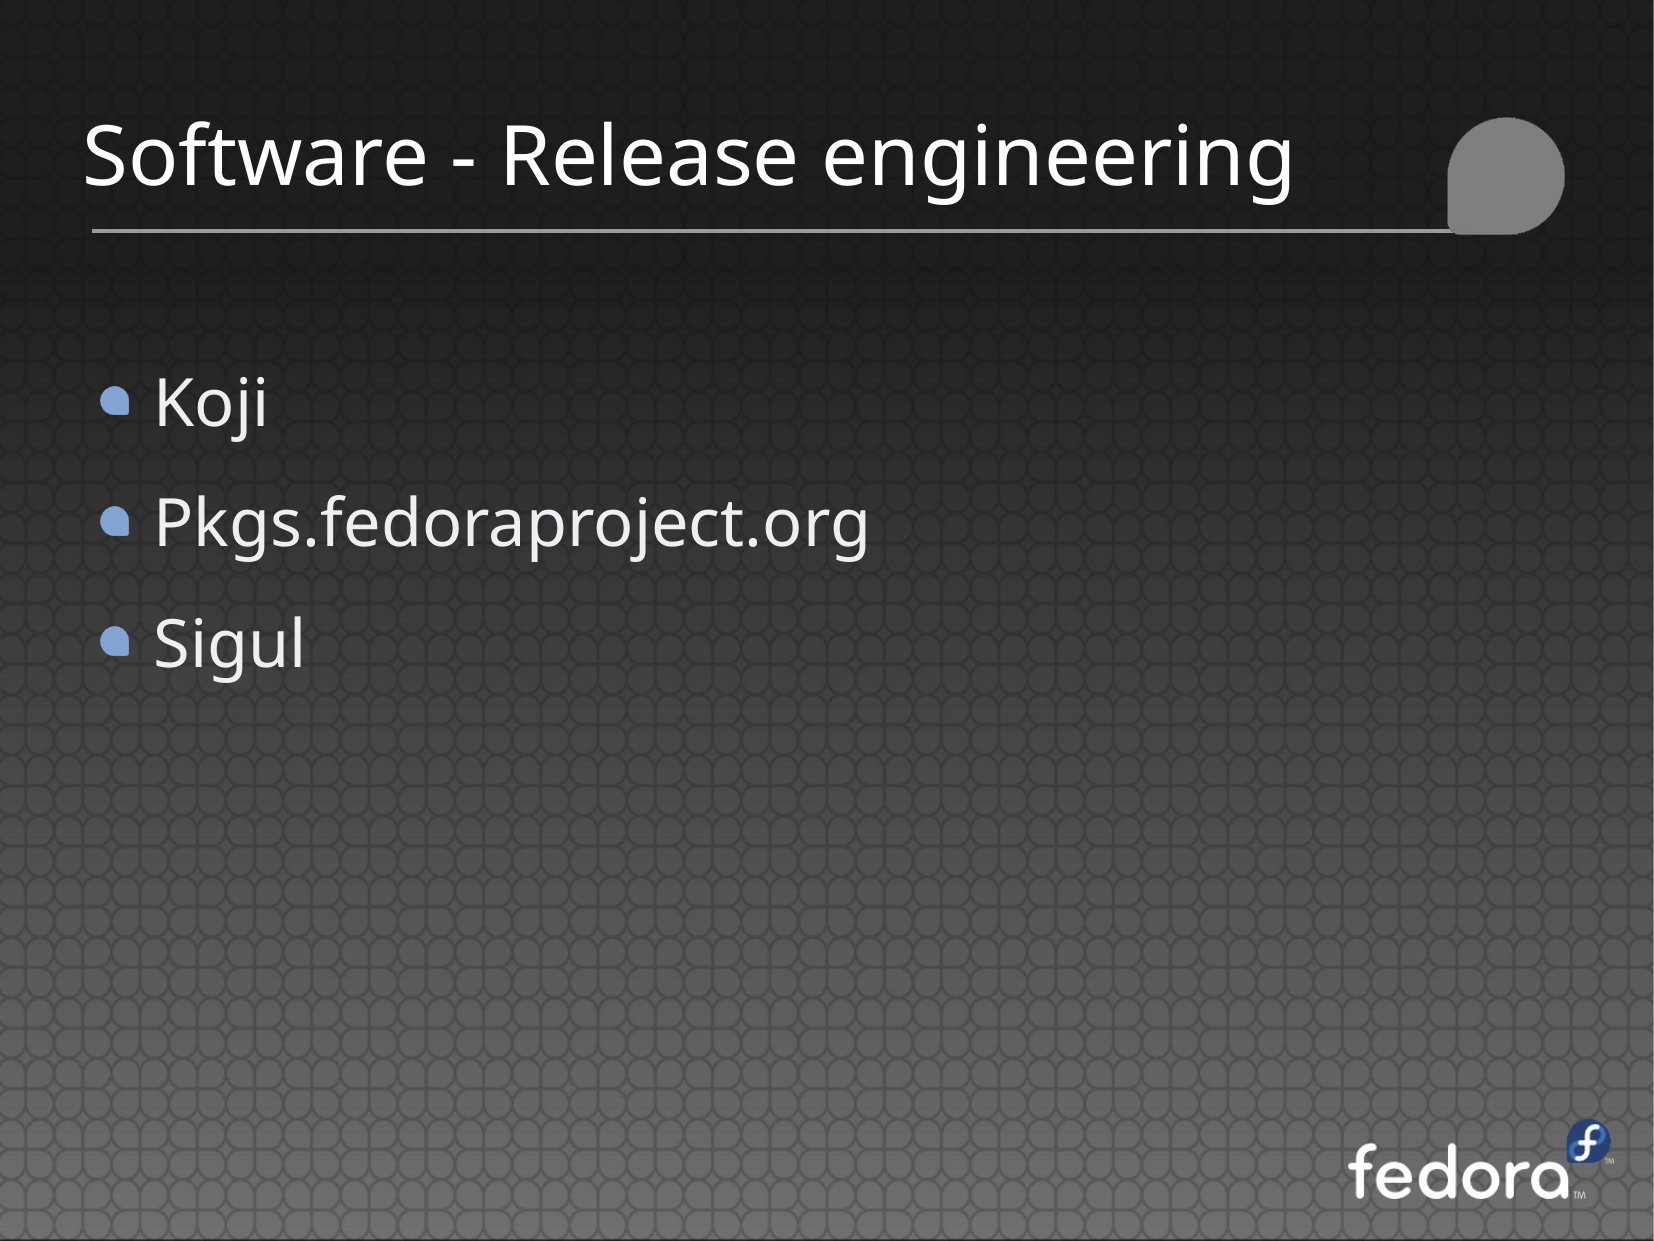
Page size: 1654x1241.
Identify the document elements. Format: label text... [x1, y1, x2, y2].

picture [0, 0, 1654, 1241]
list Koji Pkgs.fedoraproject.org Sigul [82, 355, 1571, 1174]
title Software - Release engineering [82, 49, 1571, 257]
